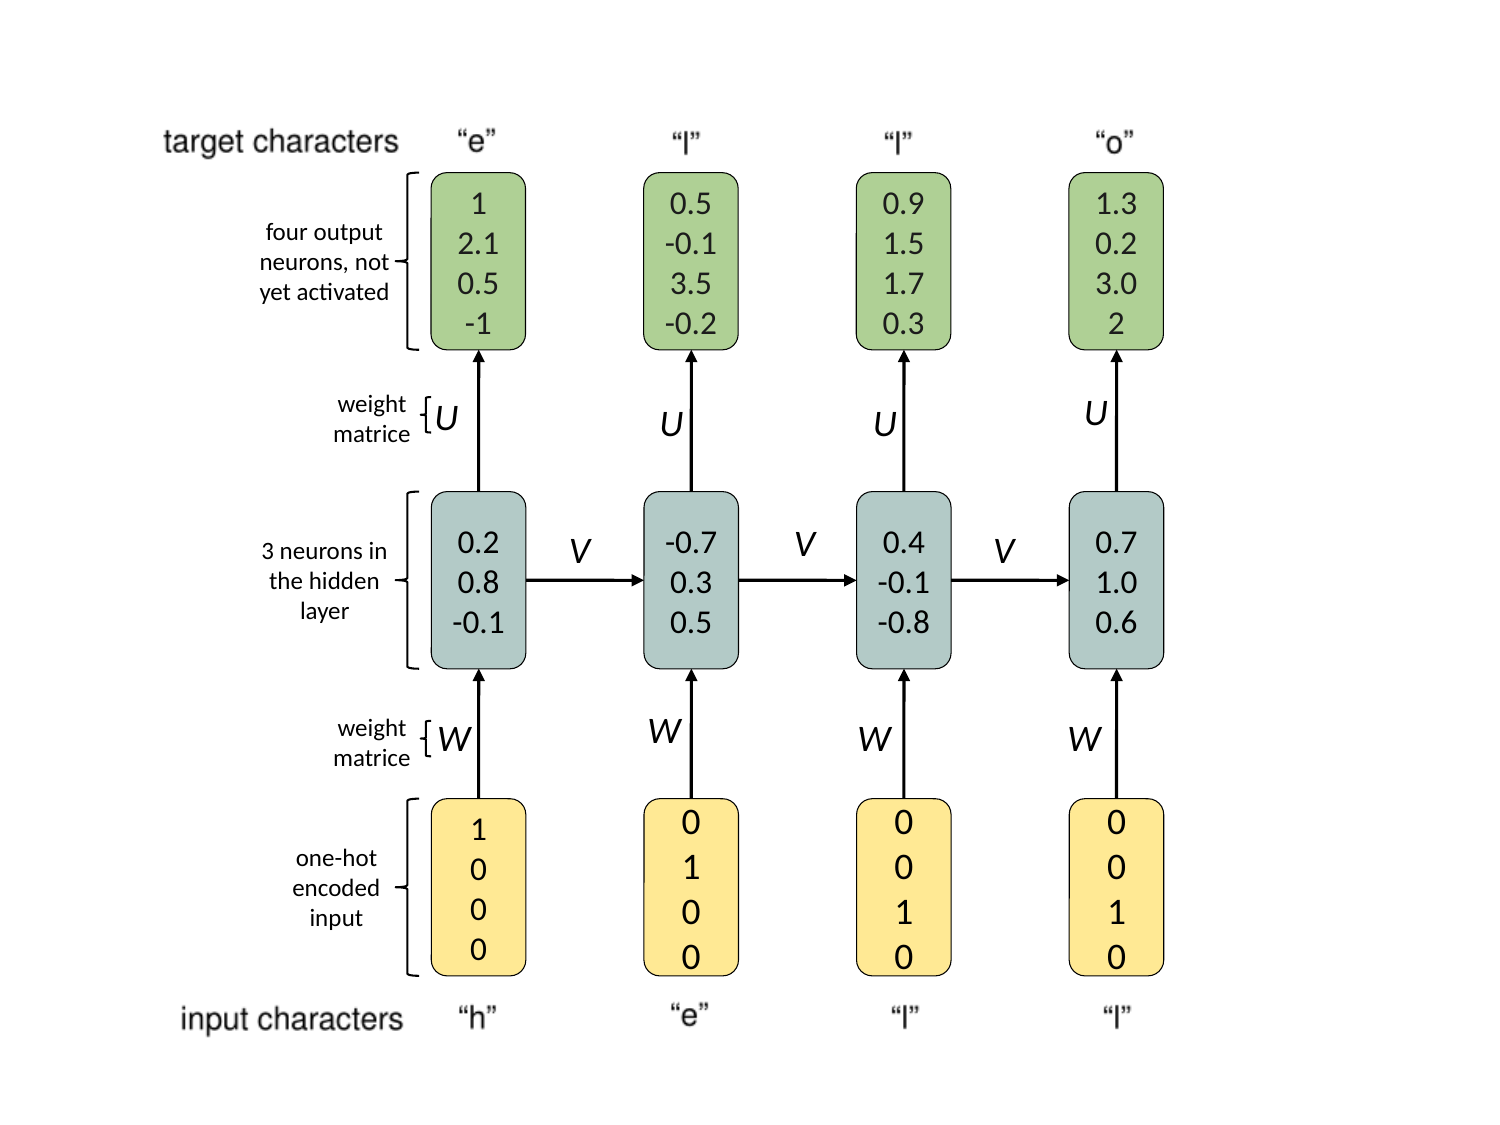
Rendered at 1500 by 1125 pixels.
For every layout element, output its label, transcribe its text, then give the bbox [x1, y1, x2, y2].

picture [159, 124, 405, 161]
chart [566, 532, 601, 571]
text_box 3 neurons in the hidden layer [242, 527, 408, 632]
picture [455, 999, 504, 1033]
picture [1092, 125, 1138, 157]
text_box 1 0 0 0 [431, 798, 526, 976]
text_box 0 0 1 0 [1069, 798, 1164, 976]
picture [879, 125, 919, 160]
text_box 0.5 -0.1 3.5 -0.2 [643, 172, 739, 350]
chart [645, 712, 690, 751]
text_box four output neurons, not yet activated [242, 208, 408, 313]
chart [990, 532, 1025, 571]
text_box 0 1 0 0 [643, 798, 739, 976]
text_box 1 2.1 0.5 -1 [430, 172, 526, 350]
picture [176, 999, 408, 1039]
picture [667, 999, 713, 1031]
chart [655, 405, 691, 446]
chart [791, 525, 826, 563]
text_box -0.7 0.3 0.5 [643, 491, 739, 669]
text_box one-hot encoded input [265, 834, 408, 939]
picture [454, 125, 500, 157]
text_box weight matrice [289, 704, 455, 779]
picture [1098, 999, 1138, 1034]
picture [667, 125, 707, 160]
chart [434, 720, 479, 758]
chart [431, 399, 466, 440]
text_box 0.4 -0.1 -0.8 [856, 491, 952, 669]
text_box 0.2 0.8 -0.1 [431, 491, 526, 669]
text_box 1.3 0.2 3.0 2 [1068, 172, 1164, 350]
text_box 0.9 1.5 1.7 0.3 [856, 172, 951, 350]
text_box weight matrice [289, 380, 455, 456]
picture [886, 999, 926, 1034]
text_box 0.7 1.0 0.6 [1069, 491, 1164, 669]
text_box 0 0 1 0 [856, 798, 952, 976]
chart [1080, 394, 1115, 436]
chart [869, 405, 904, 446]
chart [855, 720, 900, 758]
chart [1065, 720, 1110, 758]
